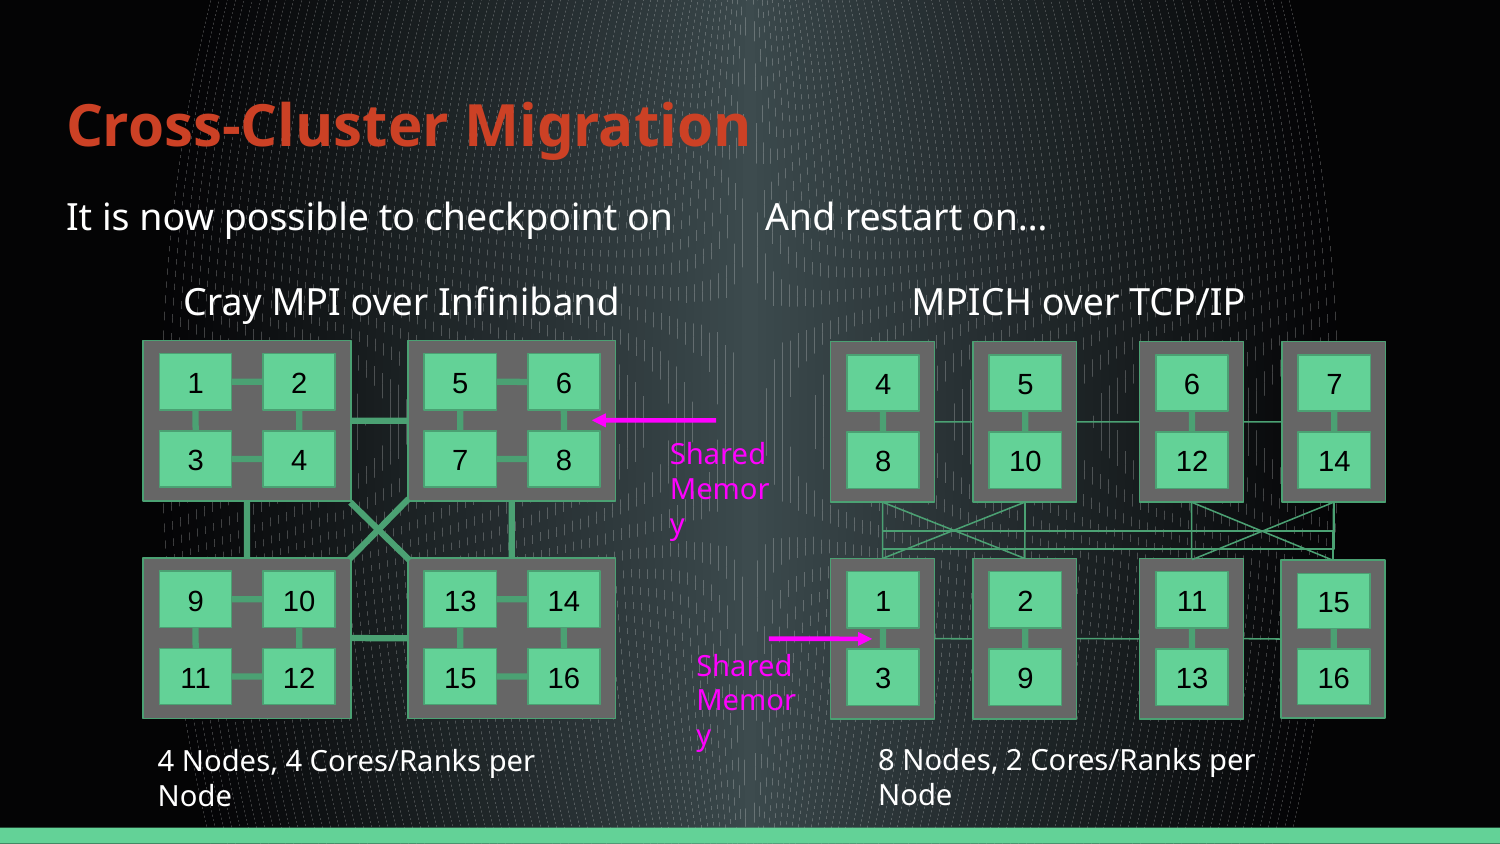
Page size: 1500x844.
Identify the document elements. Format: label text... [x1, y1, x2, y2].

text_box 7 [424, 430, 497, 488]
text_box 4 [263, 430, 336, 488]
text_box [972, 341, 1077, 503]
text_box [1139, 341, 1244, 503]
text_box [830, 341, 935, 503]
text_box 5 [989, 354, 1062, 412]
list It is now possible to checkpoint on Cray MPI over Infiniband [51, 171, 750, 318]
text_box 3 [846, 648, 920, 706]
text_box [407, 557, 616, 719]
text_box 10 [989, 432, 1062, 489]
text_box 4 [846, 354, 920, 412]
text_box 16 [527, 648, 601, 705]
text_box 1 [846, 571, 920, 629]
text_box 8 [846, 432, 920, 489]
text_box 15 [1297, 573, 1370, 629]
text_box 11 [1155, 571, 1229, 629]
text_box 14 [1298, 432, 1371, 489]
text_box 12 [263, 648, 336, 705]
text_box [1281, 341, 1386, 503]
text_box 8 Nodes, 2 Cores/Ranks per Node [863, 726, 1336, 792]
text_box 5 [424, 353, 497, 410]
text_box 13 [424, 571, 497, 628]
text_box 2 [263, 353, 336, 410]
title Cross-Cluster Migration [51, 72, 1449, 167]
text_box 4 Nodes, 4 Cores/Ranks per Node [142, 727, 616, 793]
text_box 14 [527, 571, 601, 628]
list And restart on… MPICH over TCP/IP [750, 171, 1449, 318]
text_box 16 [1297, 649, 1370, 705]
text_box [143, 340, 351, 501]
text_box [1139, 558, 1244, 719]
text_box [1281, 560, 1386, 718]
text_box 9 [989, 648, 1062, 706]
text_box 11 [159, 648, 232, 705]
text_box Shared Memory [654, 420, 792, 499]
text_box [830, 558, 935, 719]
text_box 8 [527, 430, 601, 488]
text_box [972, 558, 1077, 719]
text_box 6 [527, 353, 601, 410]
text_box 3 [159, 430, 232, 488]
text_box 9 [159, 571, 232, 628]
text_box 10 [263, 571, 336, 628]
text_box 2 [989, 571, 1062, 629]
text_box 15 [424, 648, 497, 705]
text_box 12 [1155, 432, 1229, 489]
text_box 13 [1155, 648, 1229, 706]
text_box 7 [1298, 354, 1371, 412]
text_box 6 [1155, 354, 1229, 412]
text_box Shared Memory [681, 631, 818, 726]
text_box 1 [159, 353, 232, 410]
text_box [407, 340, 616, 501]
text_box [143, 557, 351, 719]
